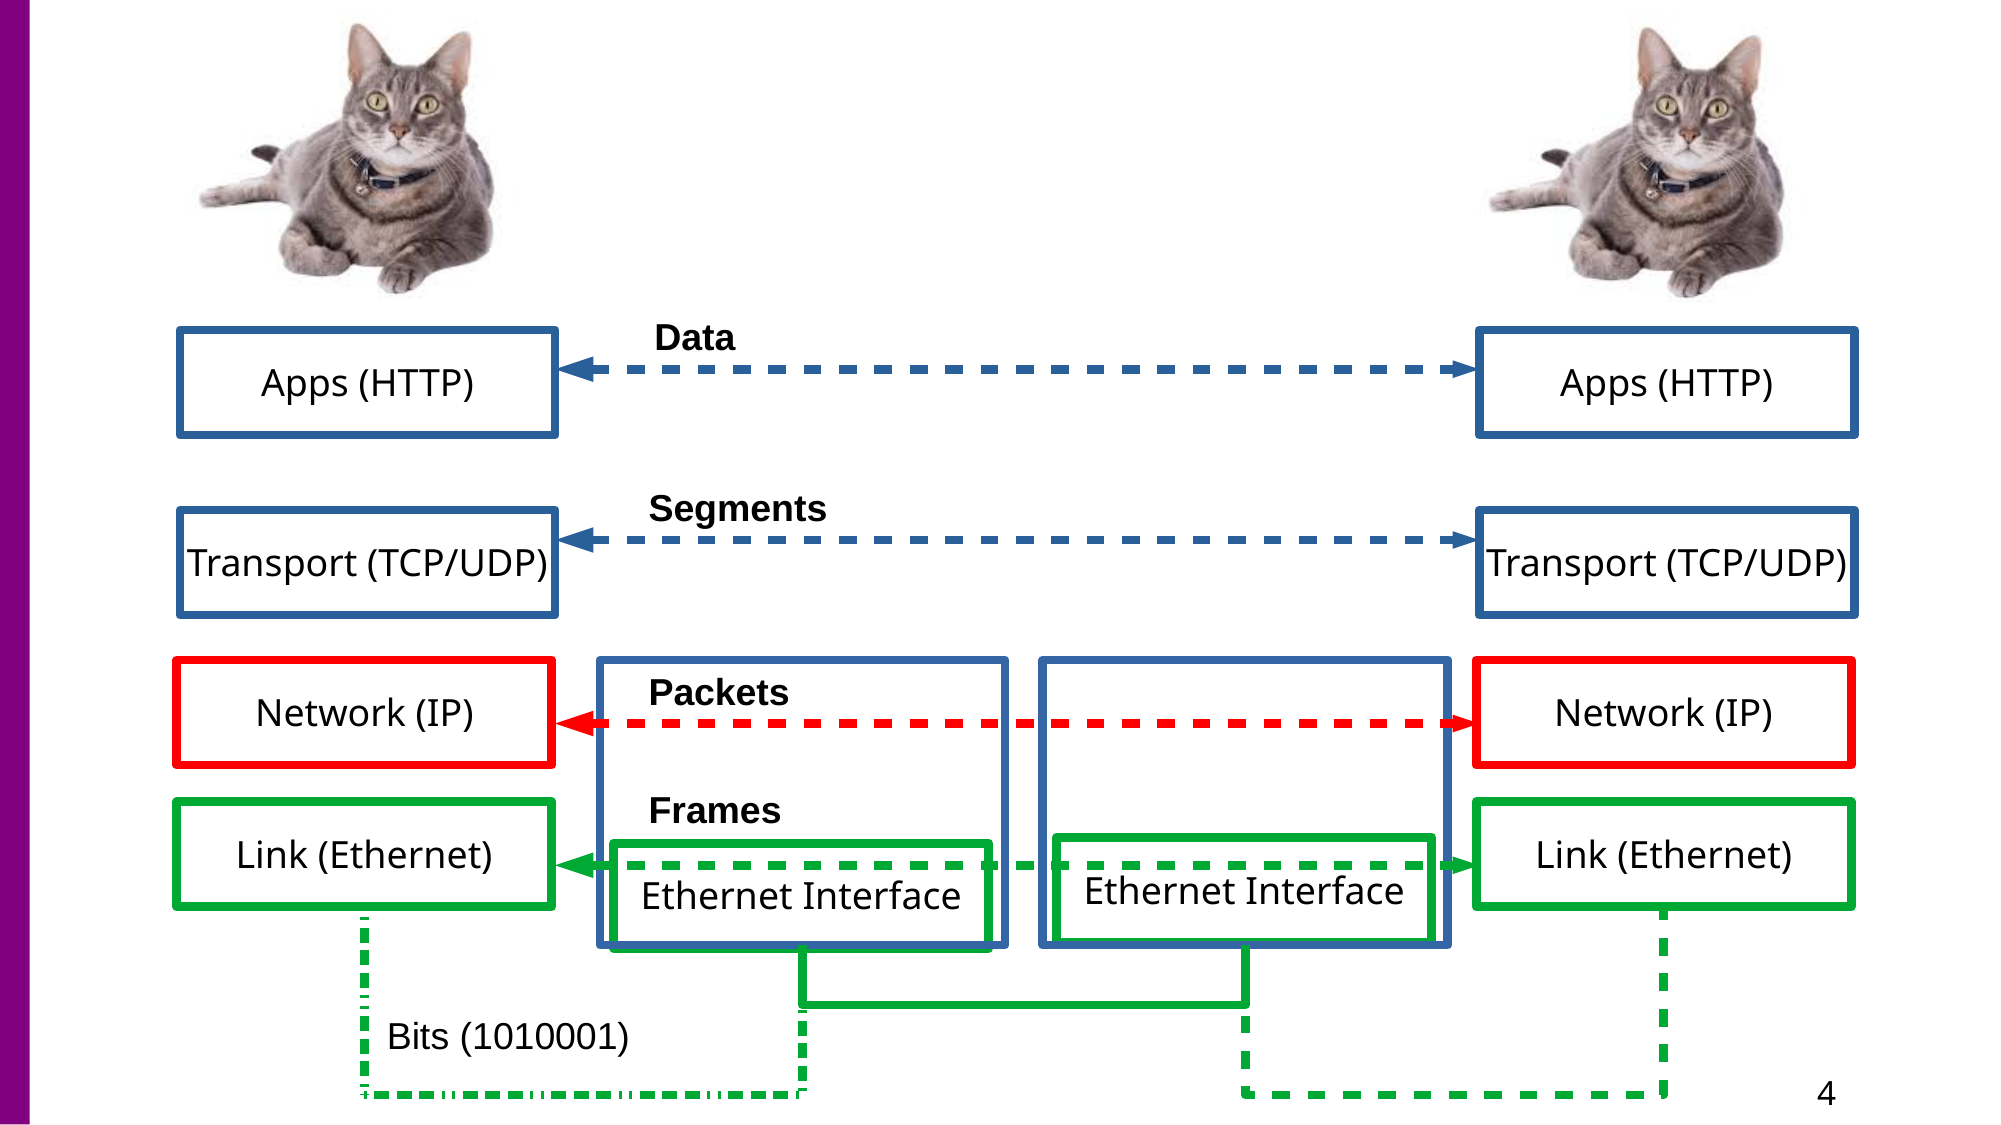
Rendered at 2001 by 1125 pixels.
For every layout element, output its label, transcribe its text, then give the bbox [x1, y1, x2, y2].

text_box Packets [633, 663, 805, 721]
text_box Network (IP) [1476, 660, 1852, 766]
text_box Bits (1010001) [372, 1008, 646, 1066]
picture [165, 10, 590, 300]
text_box Apps (HTTP) [180, 329, 556, 436]
picture [1455, 14, 1880, 305]
text_box Transport (TCP/UDP) [180, 510, 556, 616]
text_box Ethernet Interface [1056, 837, 1432, 941]
text_box Link (Ethernet) [176, 801, 552, 907]
text_box Apps (HTTP) [1479, 329, 1855, 436]
text_box Ethernet Interface [613, 843, 989, 941]
text_box Link (Ethernet) [1476, 801, 1852, 907]
text_box Frames [633, 781, 797, 839]
text_box Network (IP) [176, 660, 552, 766]
text_box Transport (TCP/UDP) [1479, 510, 1855, 616]
text_box Segments [633, 479, 843, 537]
text_box Data [639, 309, 751, 367]
